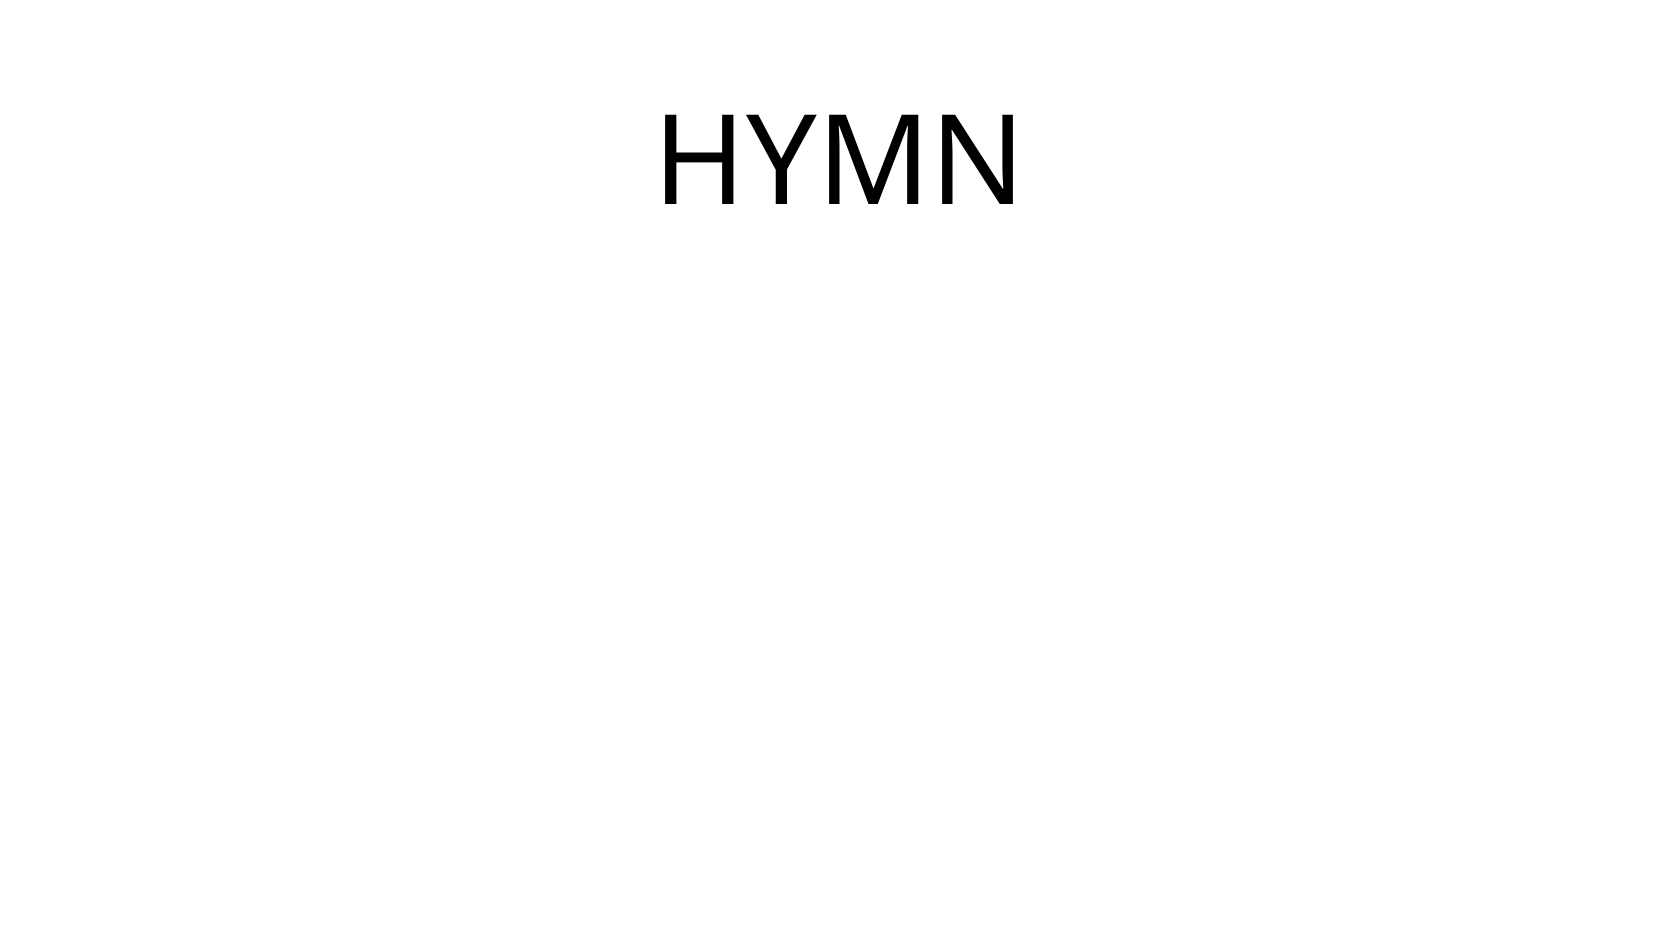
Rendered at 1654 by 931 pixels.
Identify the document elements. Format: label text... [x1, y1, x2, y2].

text_box HYMN [315, 63, 1366, 301]
